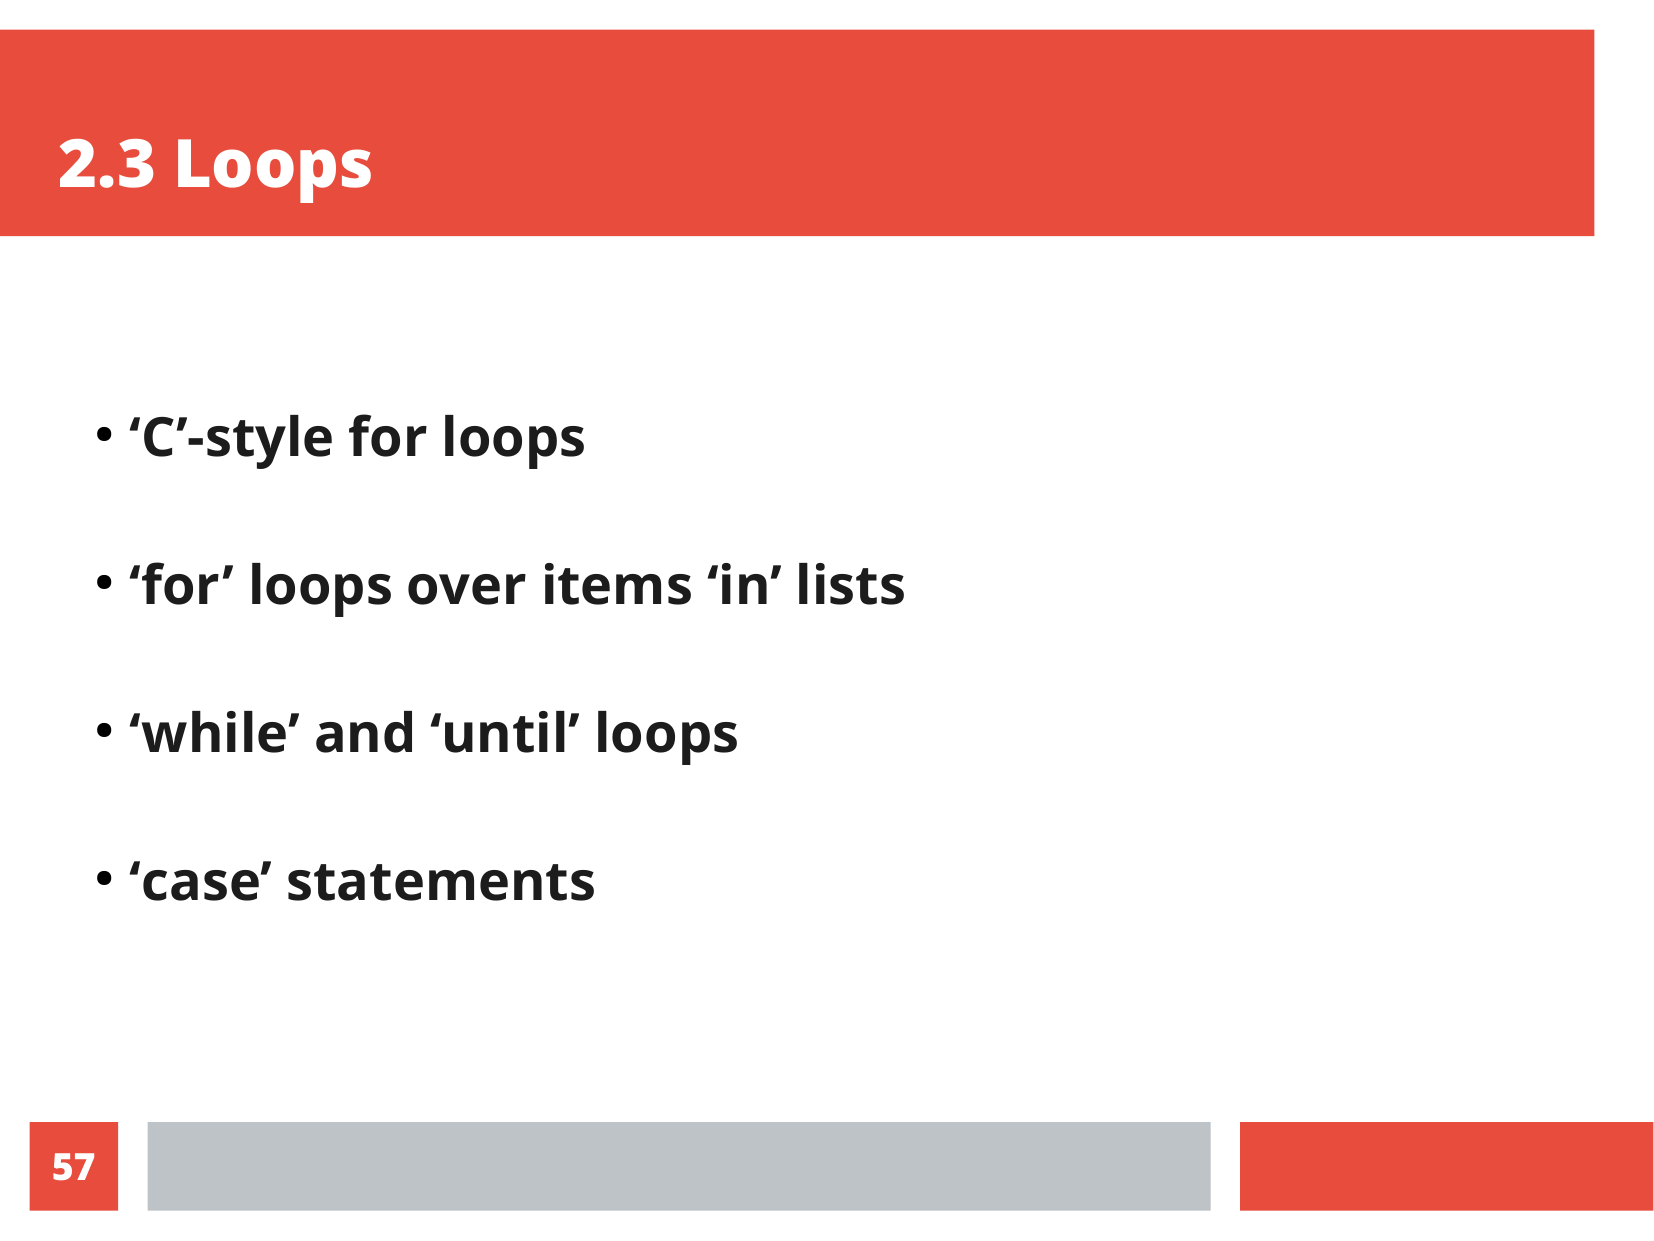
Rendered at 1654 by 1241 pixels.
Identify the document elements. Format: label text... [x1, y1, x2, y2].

subtitle ‘C’-style for loops ‘for’ loops over items ‘in’ lists ‘while’ and ‘until’ loops ‘case’ statements [59, 324, 1565, 1093]
title 2.3 Loops [59, 59, 1595, 207]
